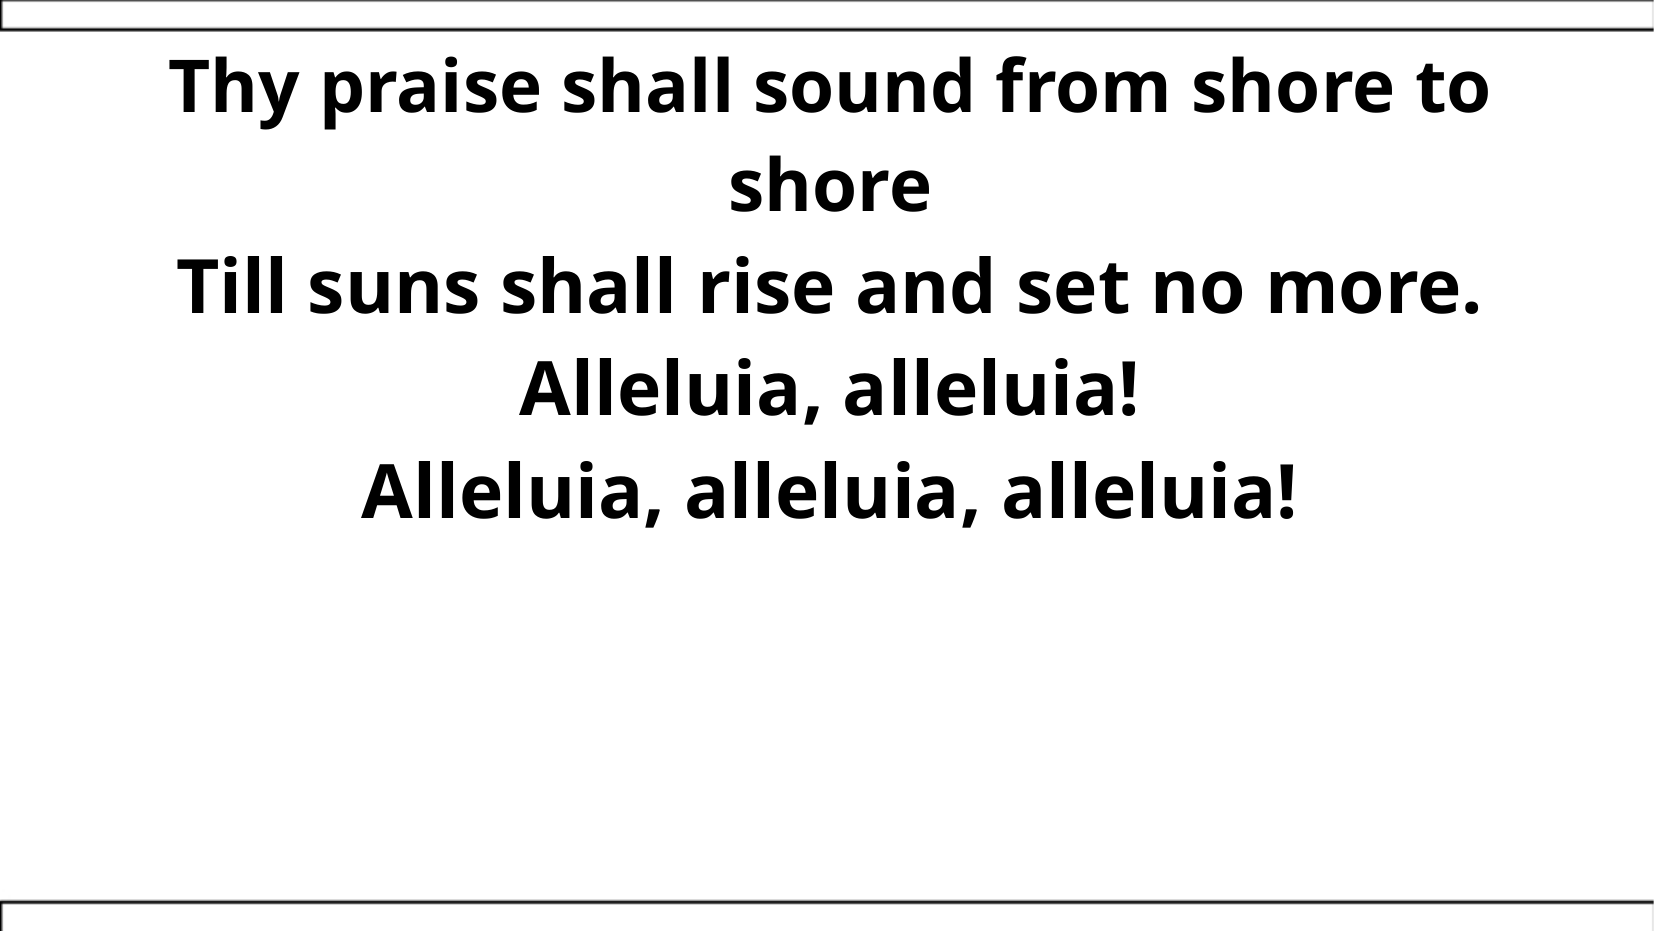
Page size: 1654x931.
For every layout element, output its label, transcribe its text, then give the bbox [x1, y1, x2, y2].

picture [0, 0, 1654, 931]
text_box Thy praise shall sound from shore to shore Till suns shall rise and set no more. Alleluia, alleluia! Alleluia, alleluia, alleluia! [80, 26, 1581, 447]
